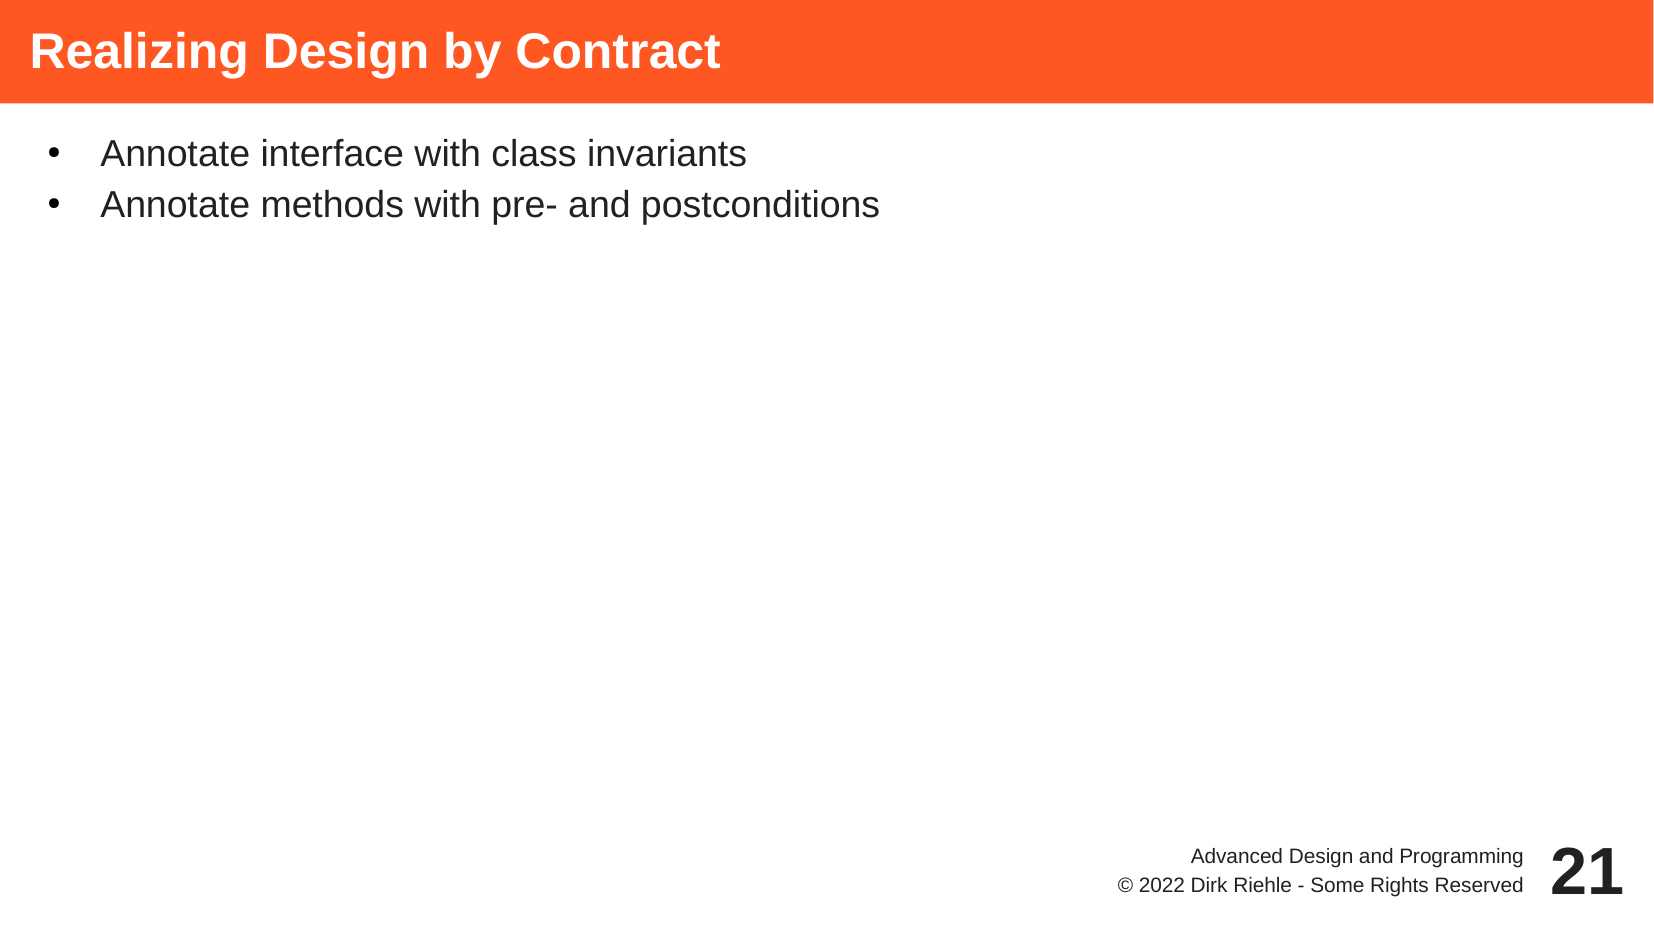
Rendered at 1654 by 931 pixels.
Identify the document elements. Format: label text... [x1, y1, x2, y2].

list Annotate interface with class invariants Annotate methods with pre- and postconditions [29, 132, 1625, 813]
title Realizing Design by Contract [0, 0, 1654, 104]
